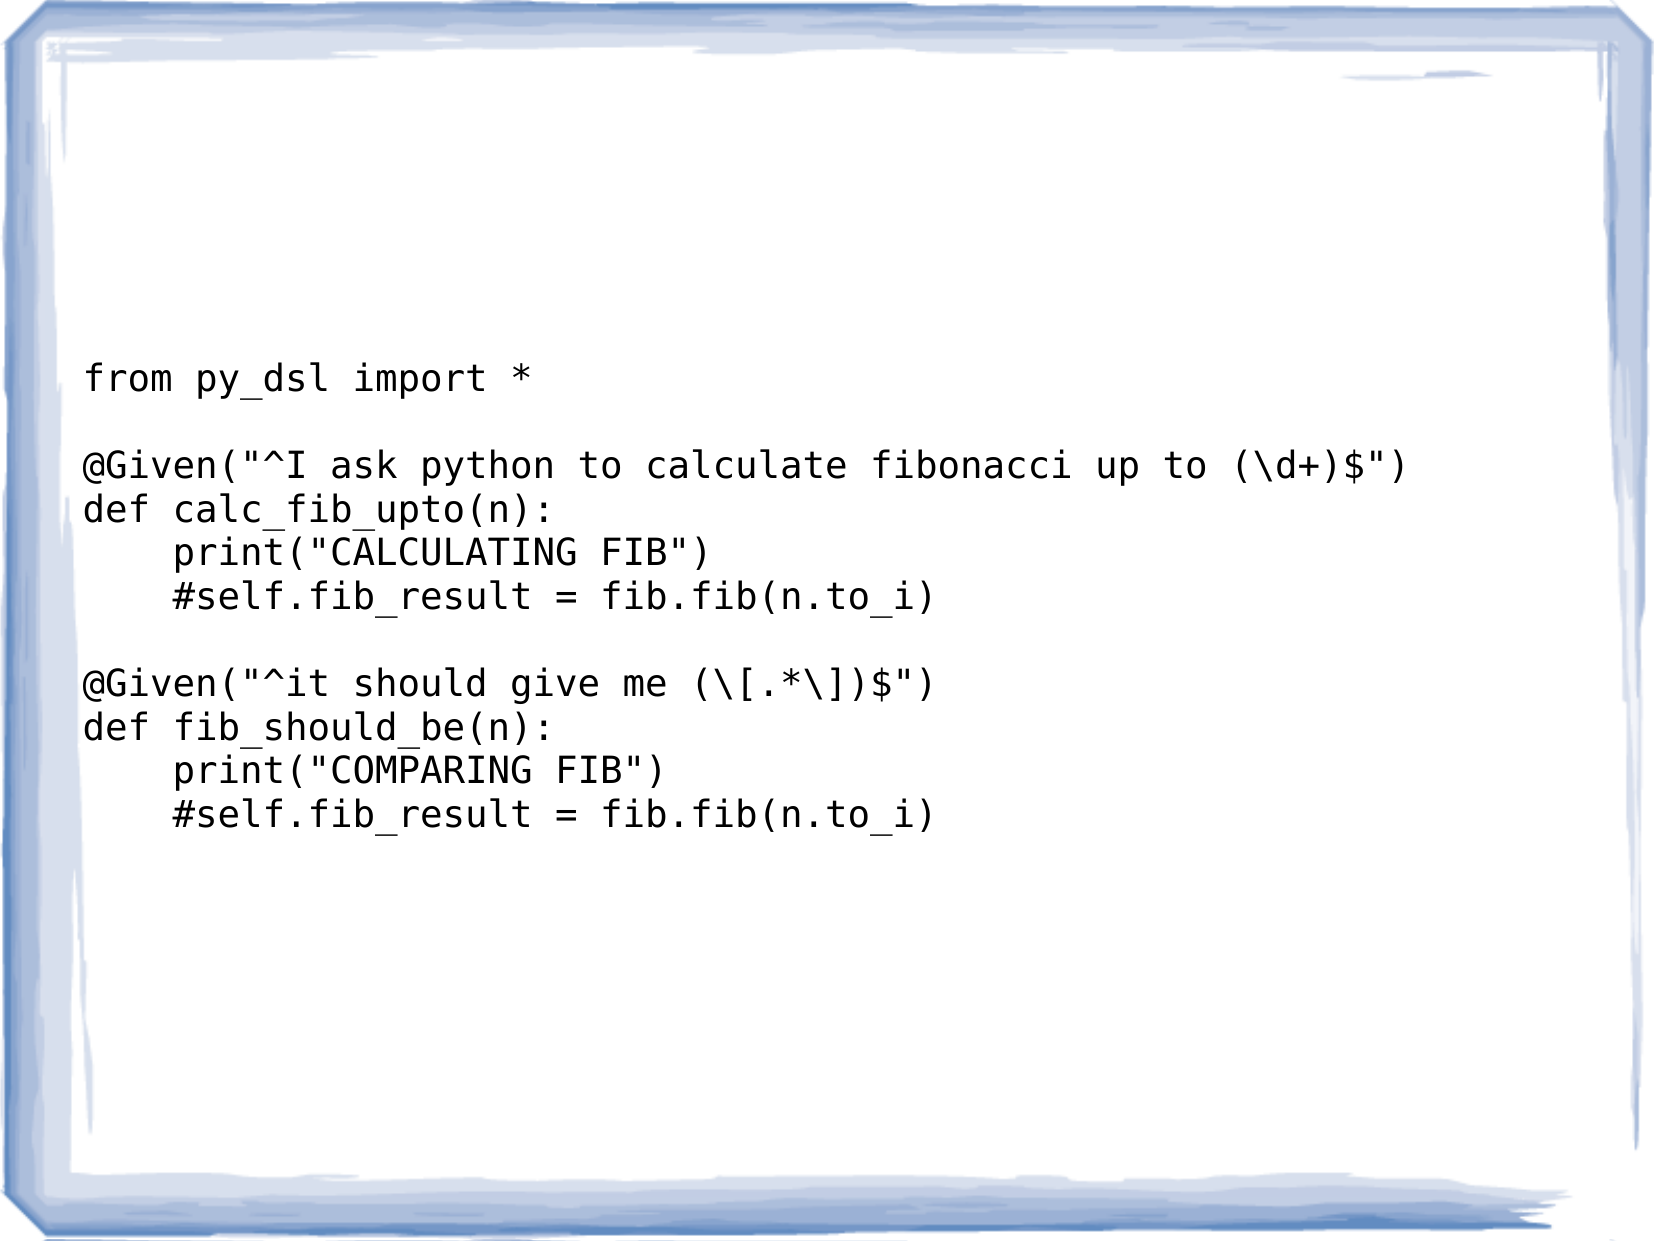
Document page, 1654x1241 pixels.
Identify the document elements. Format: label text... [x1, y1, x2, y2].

picture [0, 0, 1654, 1241]
subtitle from py_dsl import * @Given("^I ask python to calculate fibonacci up to (\d+)$") def calc_fib_upto(n): print("CALCULATING FIB") #self.fib_result = fib.fib(n.to_i) @Given("^it should give me (\[.*\])$") def fib_should_be(n): print("COMPARING FIB") #self.fib_result = fib.fib(n.to_i) [82, 56, 1571, 1136]
